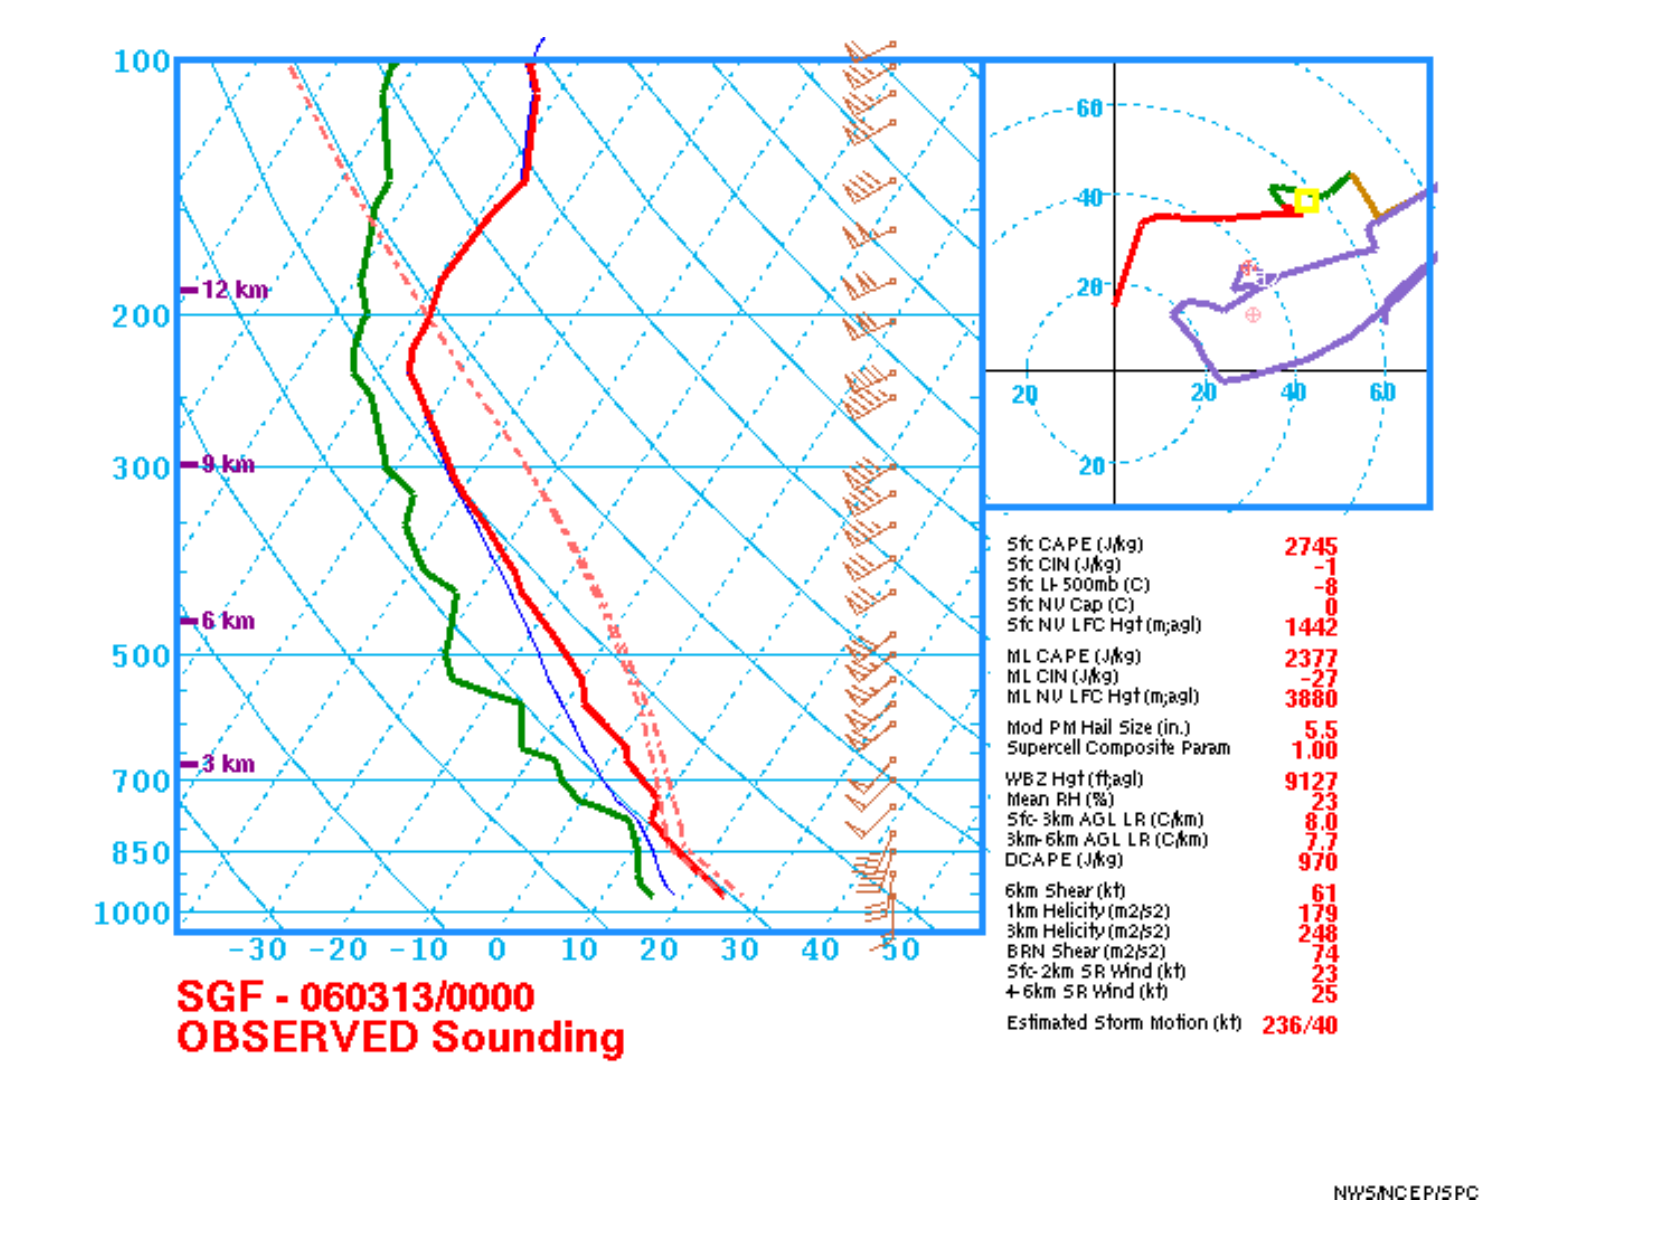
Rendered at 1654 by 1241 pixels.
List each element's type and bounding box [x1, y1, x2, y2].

picture [87, 37, 1501, 1201]
